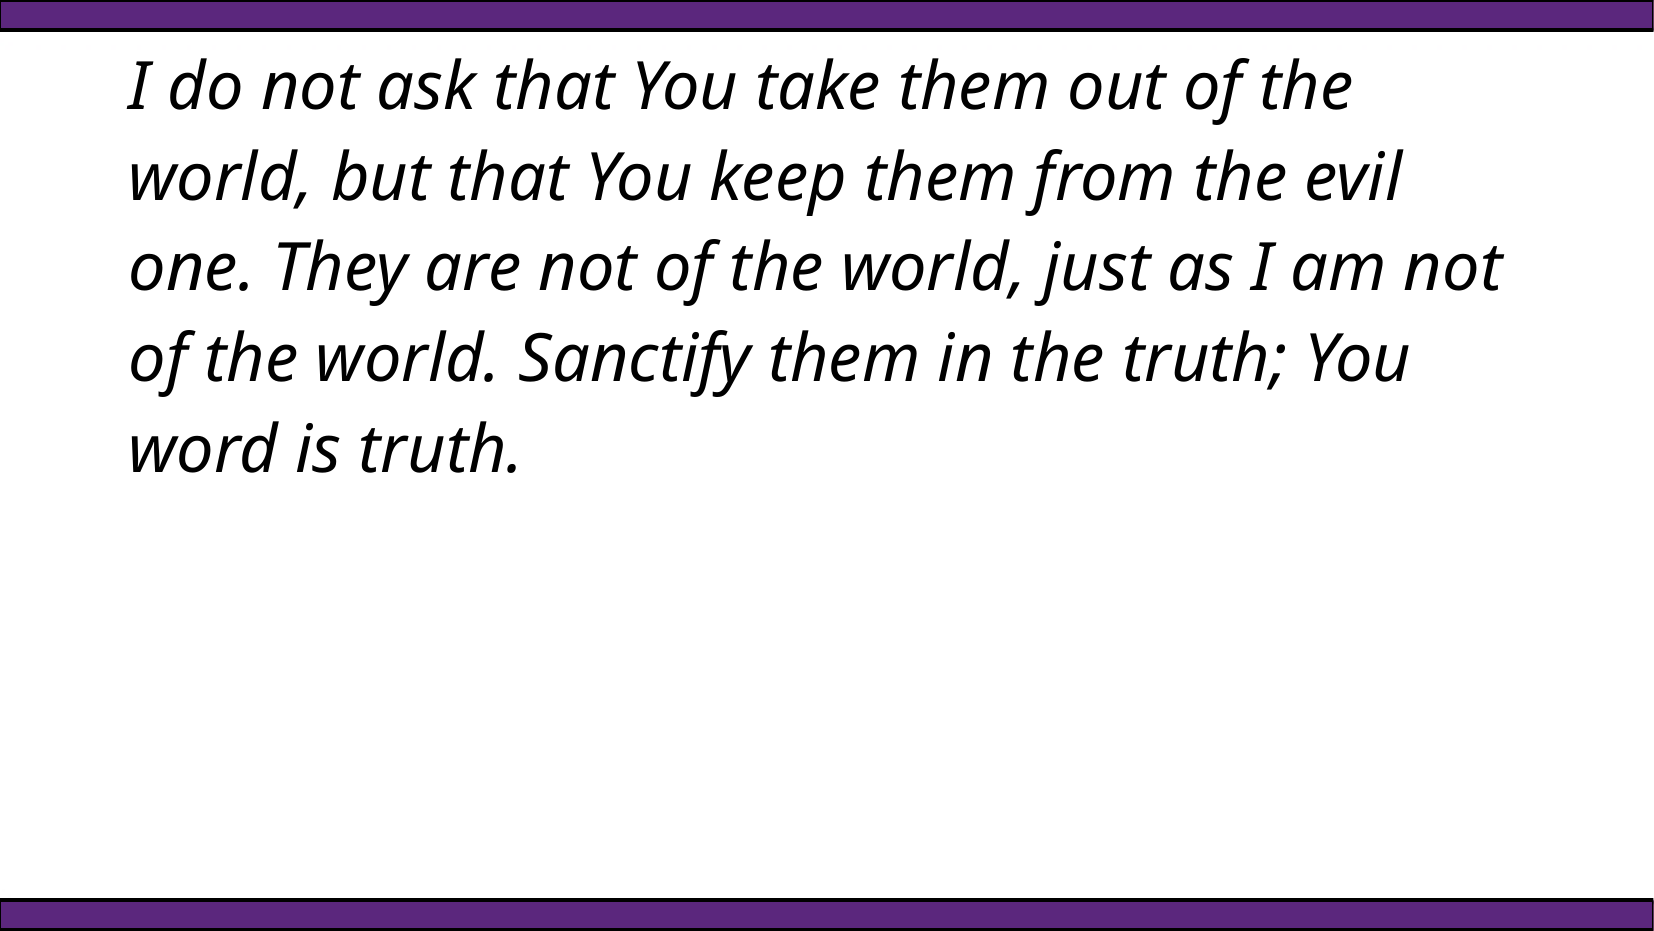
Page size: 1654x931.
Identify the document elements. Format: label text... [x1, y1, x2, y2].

text_box [0, 0, 1654, 31]
text_box [0, 900, 1654, 931]
picture [0, 31, 1654, 900]
text_box I do not ask that You take them out of the world, but that You keep them from the evil one. They are not of the world, just as I am not of the world. Sanctify them in the truth; You word is truth. [45, 30, 1581, 490]
